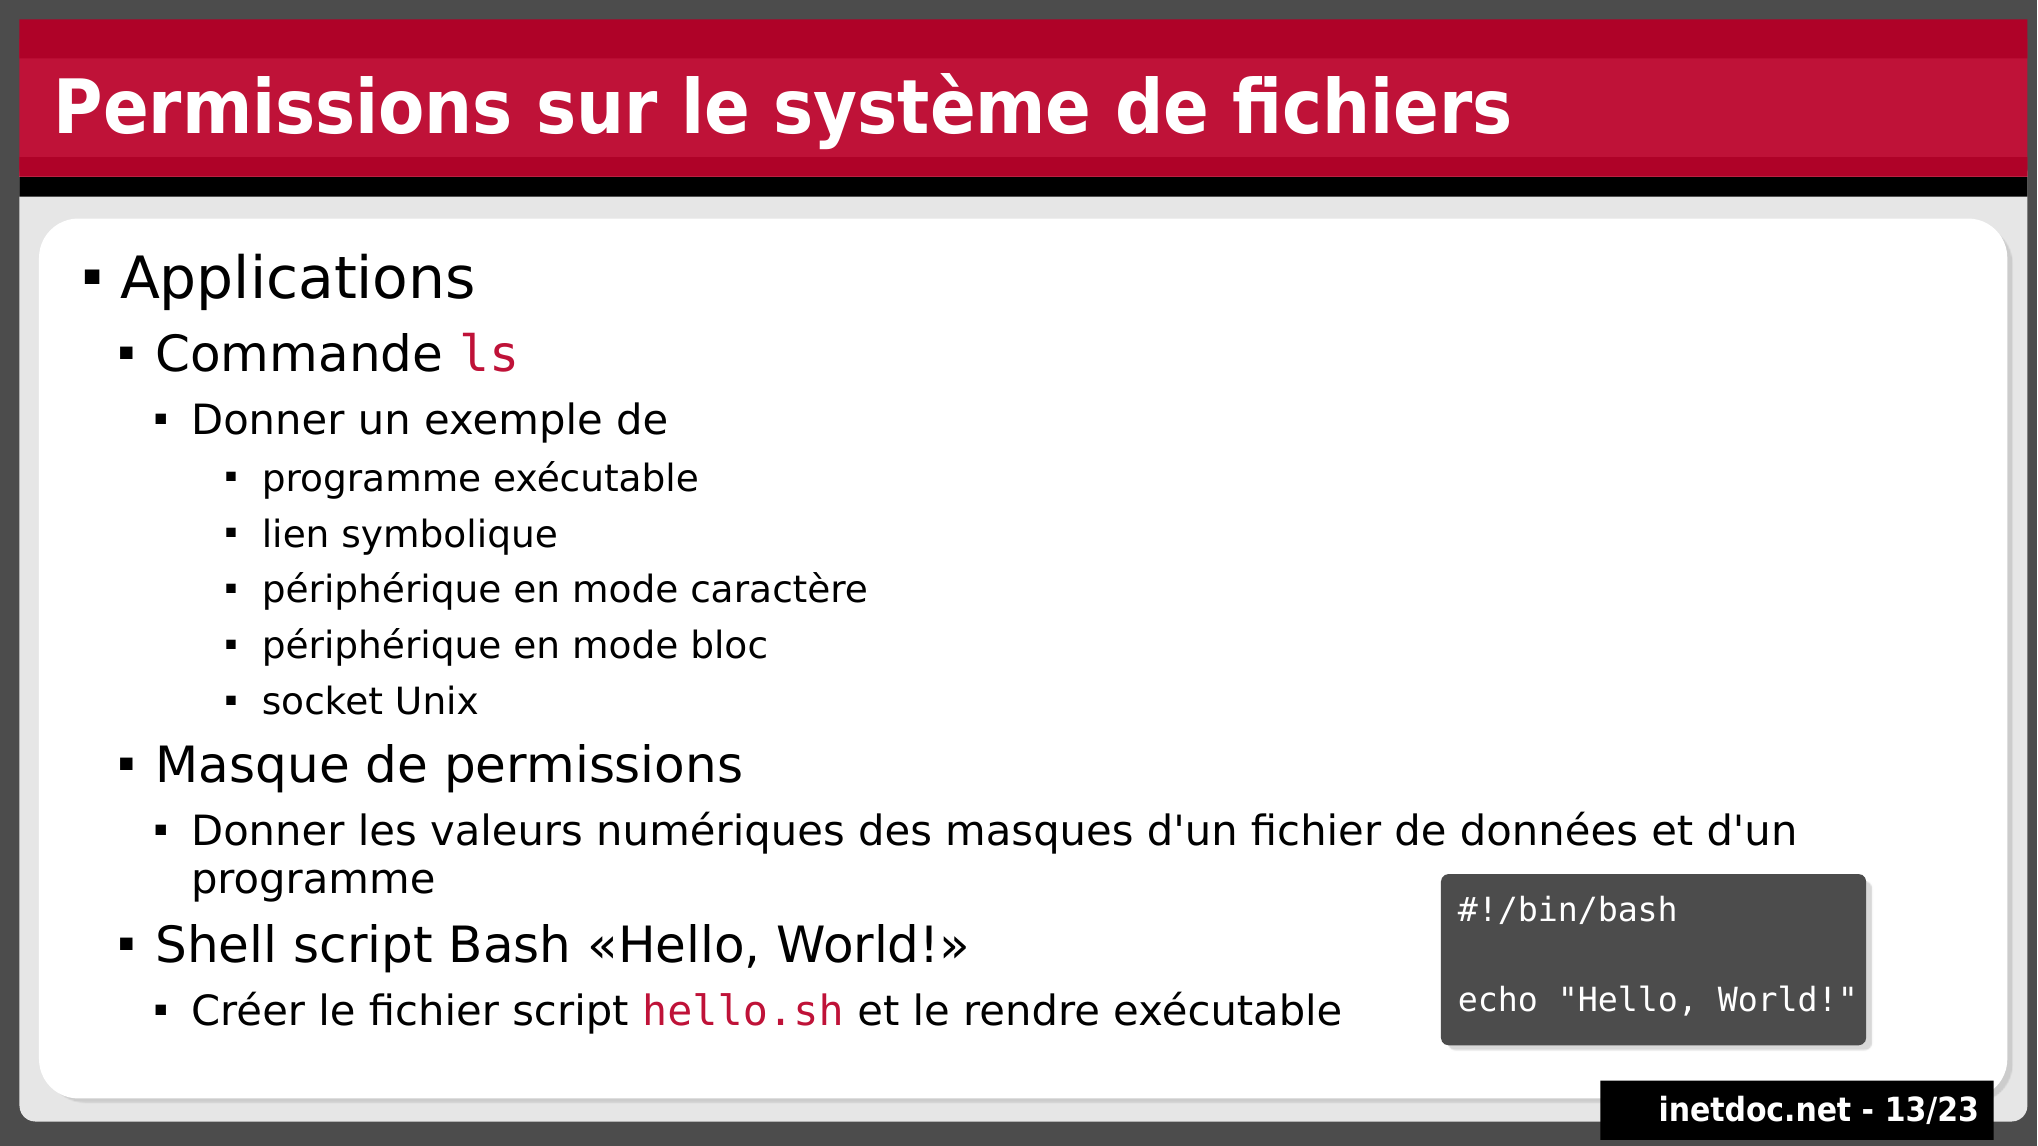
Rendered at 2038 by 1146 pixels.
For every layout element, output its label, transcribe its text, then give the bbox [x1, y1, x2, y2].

text_box Permissions sur le système de fichiers [19, 59, 2028, 157]
text_box [19, 19, 2028, 59]
text_box Applications Commande ls Donner un exemple de programme exécutable lien symbolique périphérique en mode caractère périphérique en mode bloc socket Unix Masque de permissions Donner les valeurs numériques des masques d'un fichier de données et d'un programme Shell script Bash «Hello, World!» Créer le fichier script hello.sh et le rendre exécutable [38, 218, 2008, 1099]
text_box inetdoc.net - <numéro>/23 [1600, 1080, 1994, 1140]
text_box #!/bin/bash echo "Hello, World!" [1440, 874, 1867, 1046]
text_box [19, 157, 2028, 1122]
